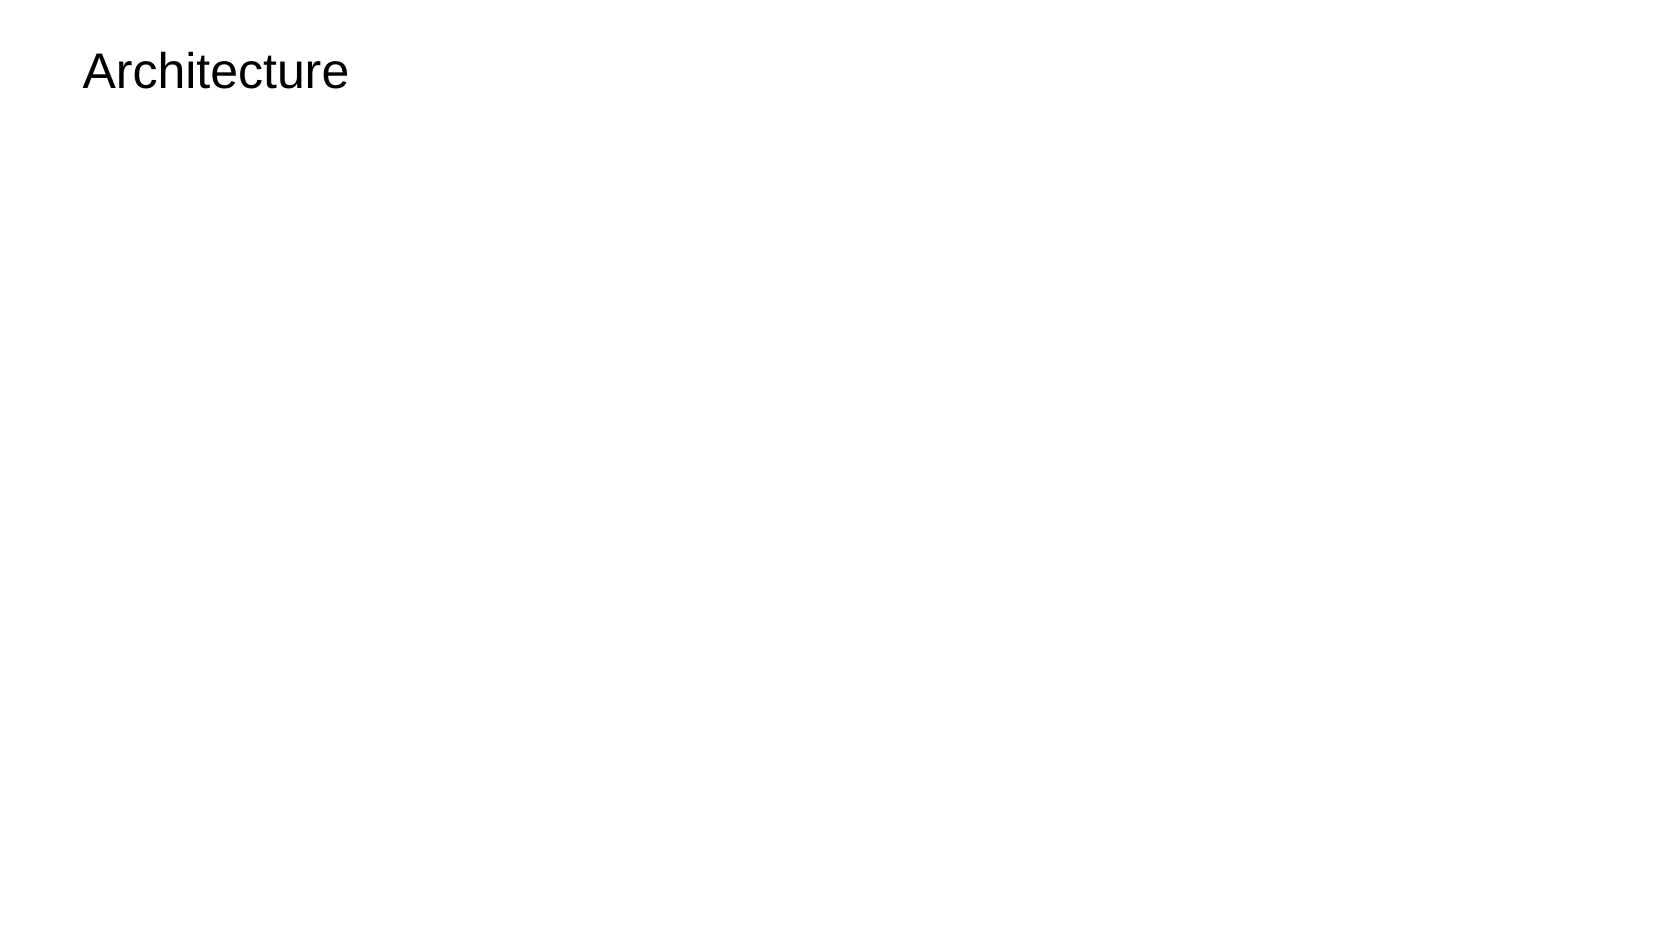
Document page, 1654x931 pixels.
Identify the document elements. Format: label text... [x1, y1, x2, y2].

title Architecture [82, 37, 1571, 107]
